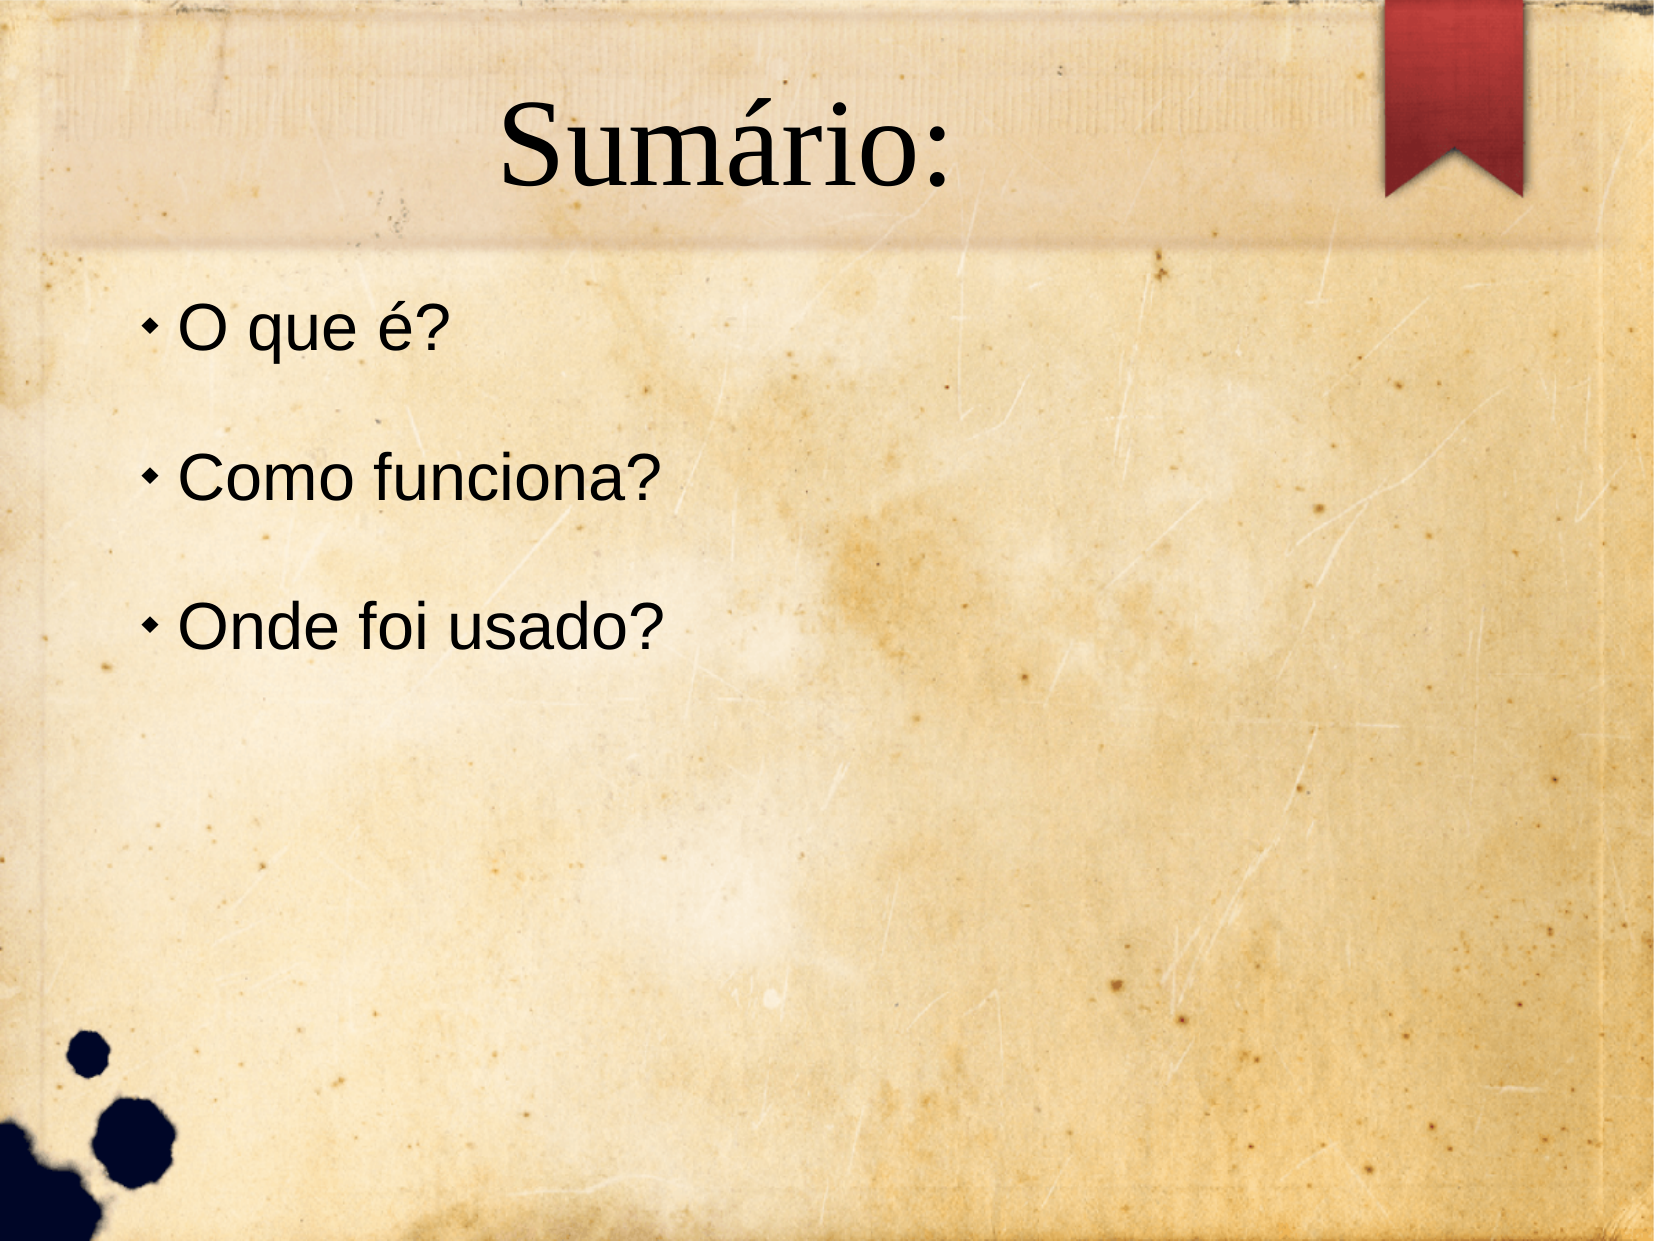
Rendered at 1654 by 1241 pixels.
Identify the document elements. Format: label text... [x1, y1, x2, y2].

subtitle O que é? Como funciona? Onde foi usado? [82, 290, 1538, 1010]
picture [0, 0, 1654, 1241]
title Sumário: [82, 49, 1347, 237]
